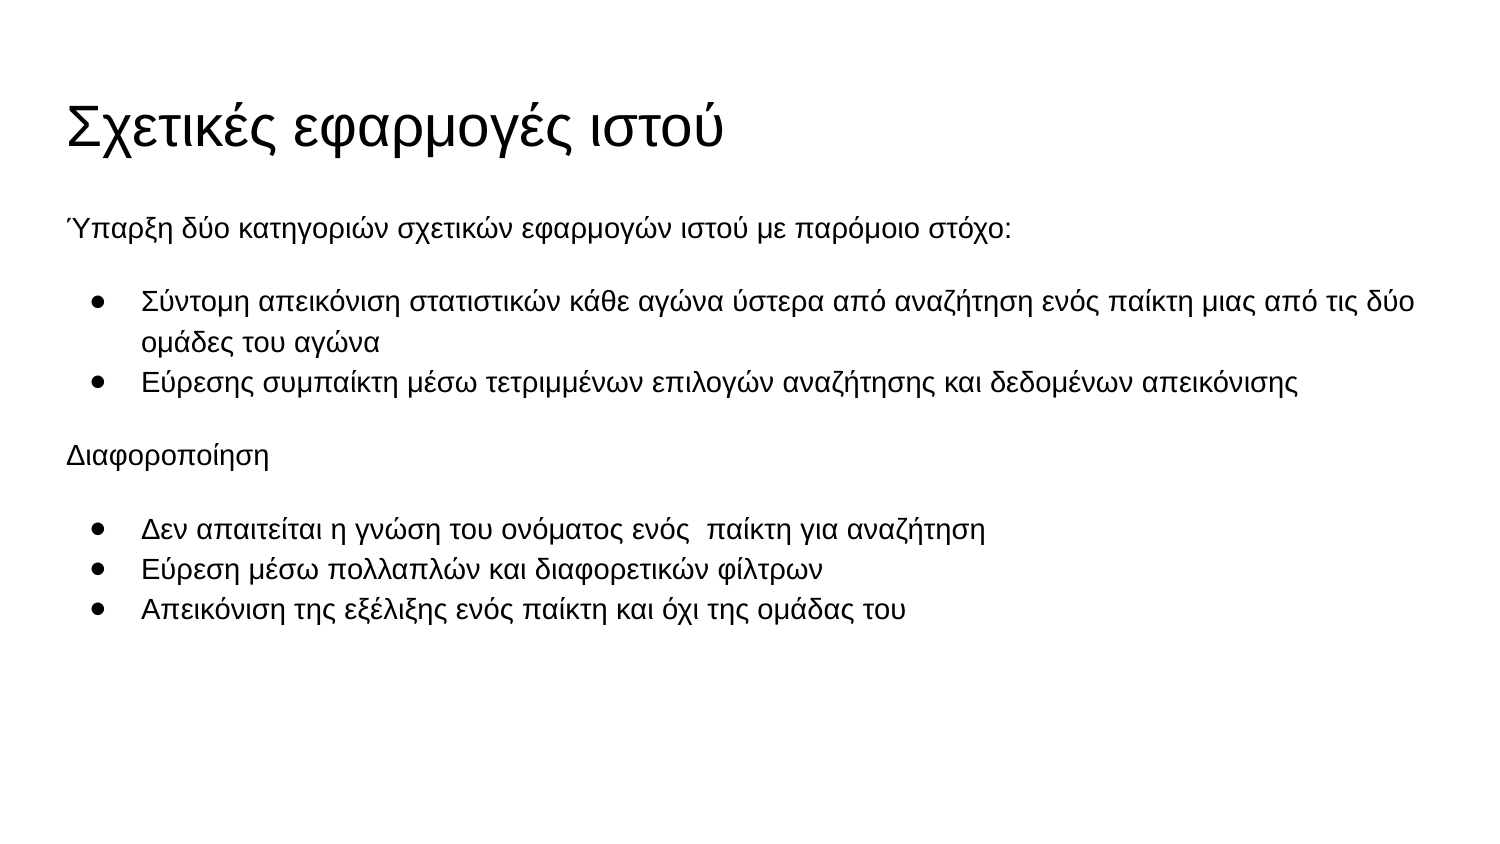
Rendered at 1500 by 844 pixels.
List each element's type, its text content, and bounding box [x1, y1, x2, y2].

list Ύπαρξη δύο κατηγοριών σχετικών εφαρμογών ιστού με παρόμοιο στόχο: Σύντομη απεικόνιση στατιστικών κάθε αγώνα ύστερα από αναζήτηση ενός παίκτη μιας από τις δύο ομάδες του αγώνα Εύρεσης συμπαίκτη μέσω τετριμμένων επιλογών αναζήτησης και δεδομένων απεικόνισης Διαφοροποίηση Δεν απαιτείται η γνώση του ονόματος ενός παίκτη για αναζήτηση Εύρεση μέσω πολλαπλών και διαφορετικών φίλτρων Απεικόνιση της εξέλιξης ενός παίκτη και όχι της ομάδας του [51, 189, 1449, 750]
title Σχετικές εφαρμογές ιστού [51, 72, 1449, 167]
